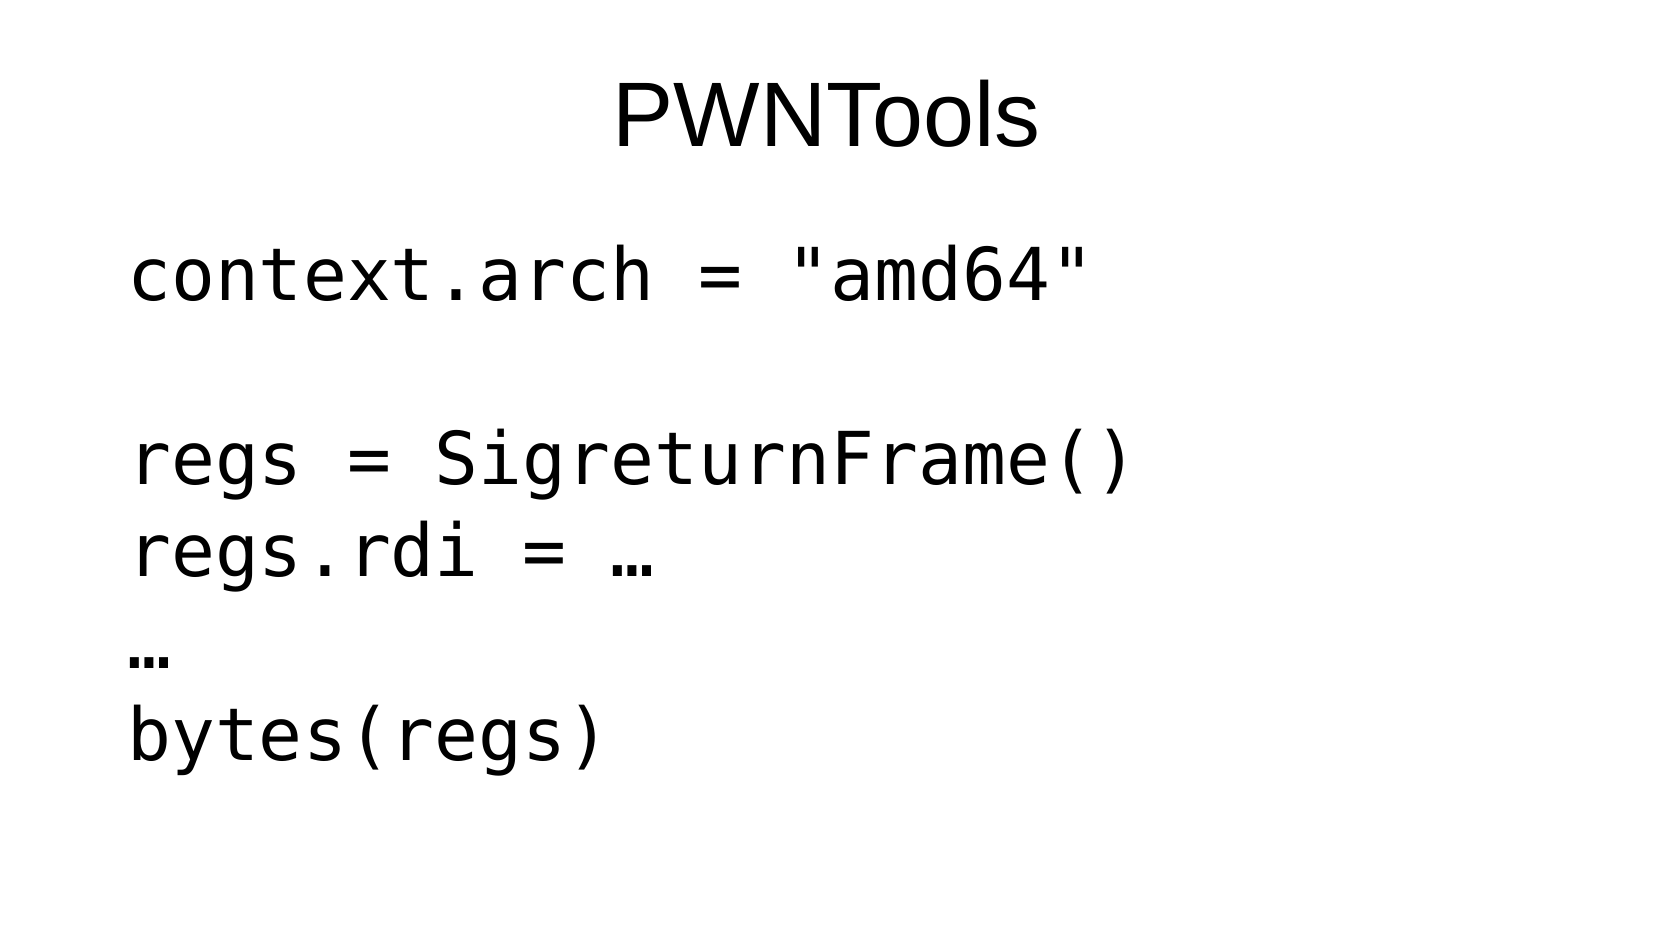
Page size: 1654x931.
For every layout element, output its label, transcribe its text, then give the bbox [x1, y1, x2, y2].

text_box context.arch = "amd64" regs = SigreturnFrame() regs.rdi = … … bytes(regs) [112, 225, 1576, 841]
title PWNTools [82, 37, 1571, 193]
